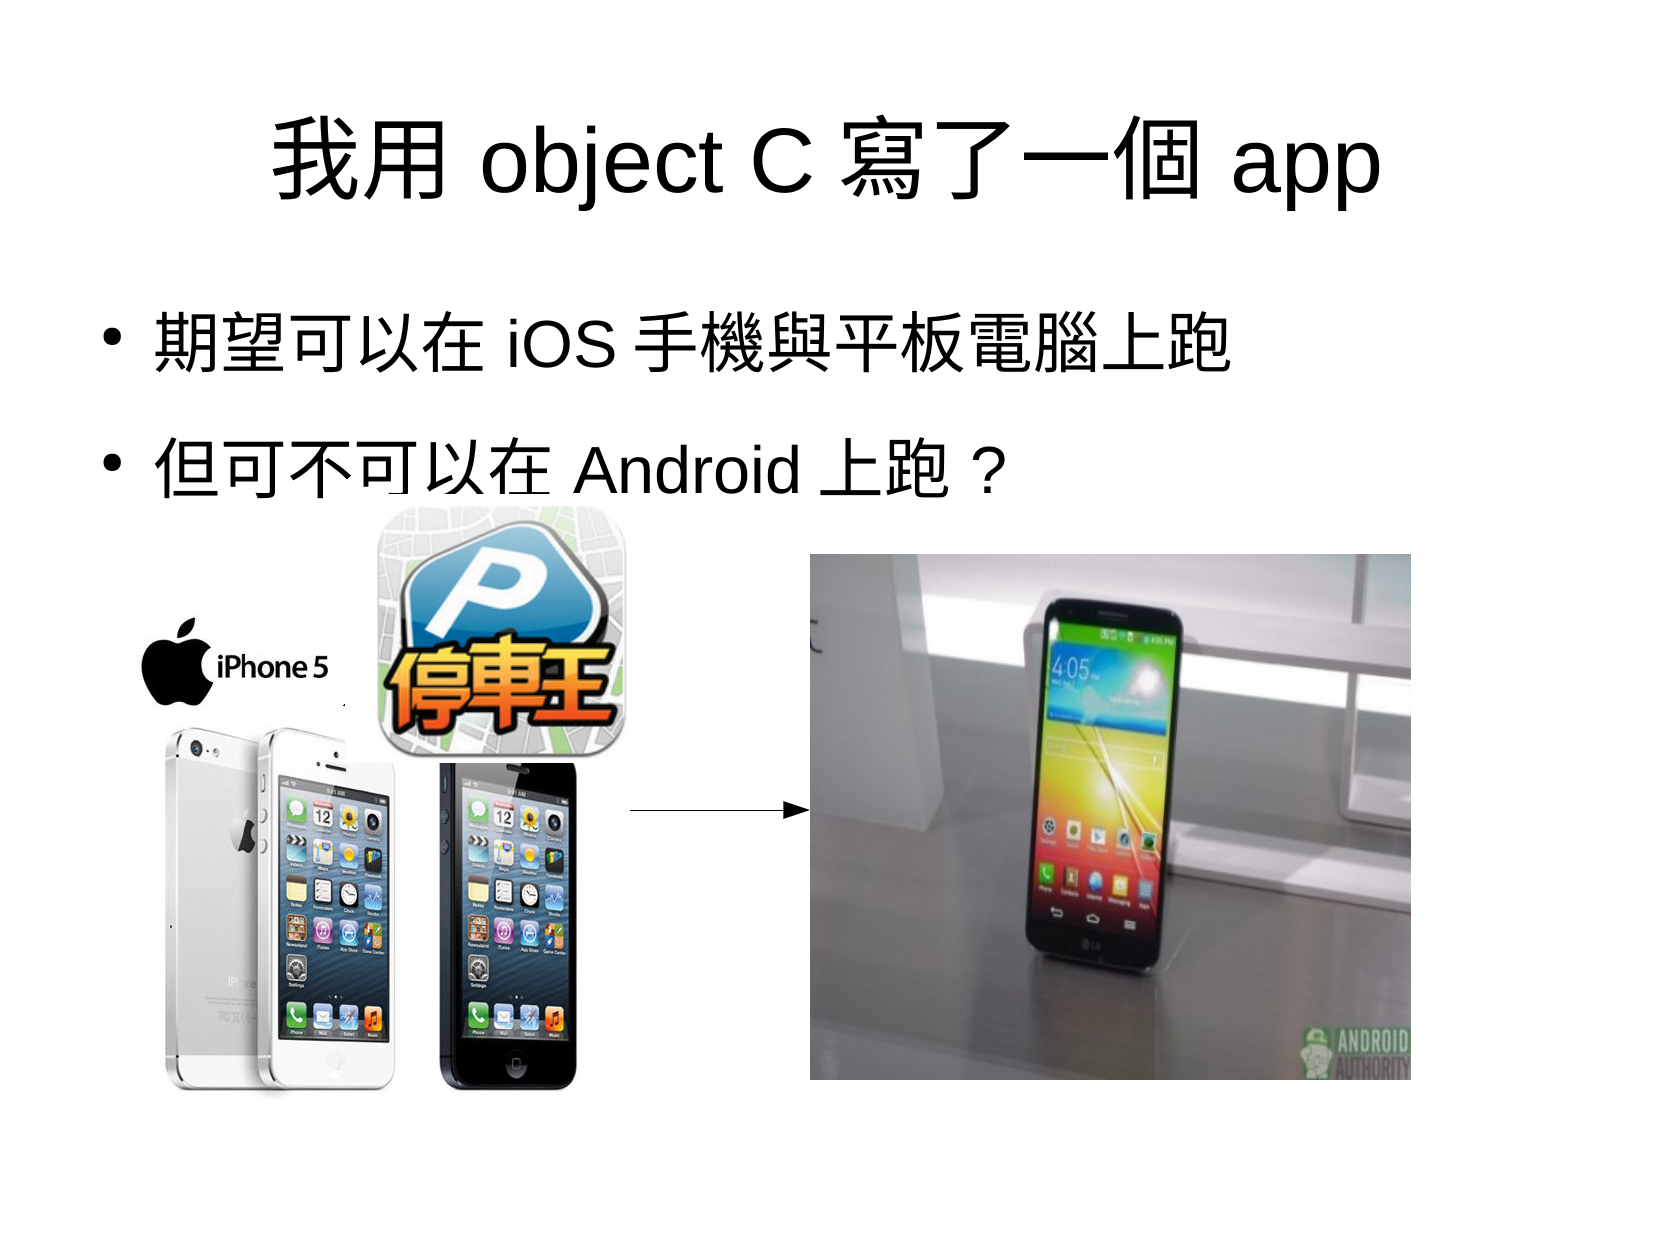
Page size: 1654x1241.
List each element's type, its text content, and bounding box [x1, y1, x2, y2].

list 期望可以在iOS手機與平板電腦上跑 但可不可以在Android上跑? [82, 290, 1538, 1010]
title 我用object C寫了一個app [82, 49, 1571, 257]
picture [810, 554, 1411, 1081]
picture [120, 494, 645, 1112]
